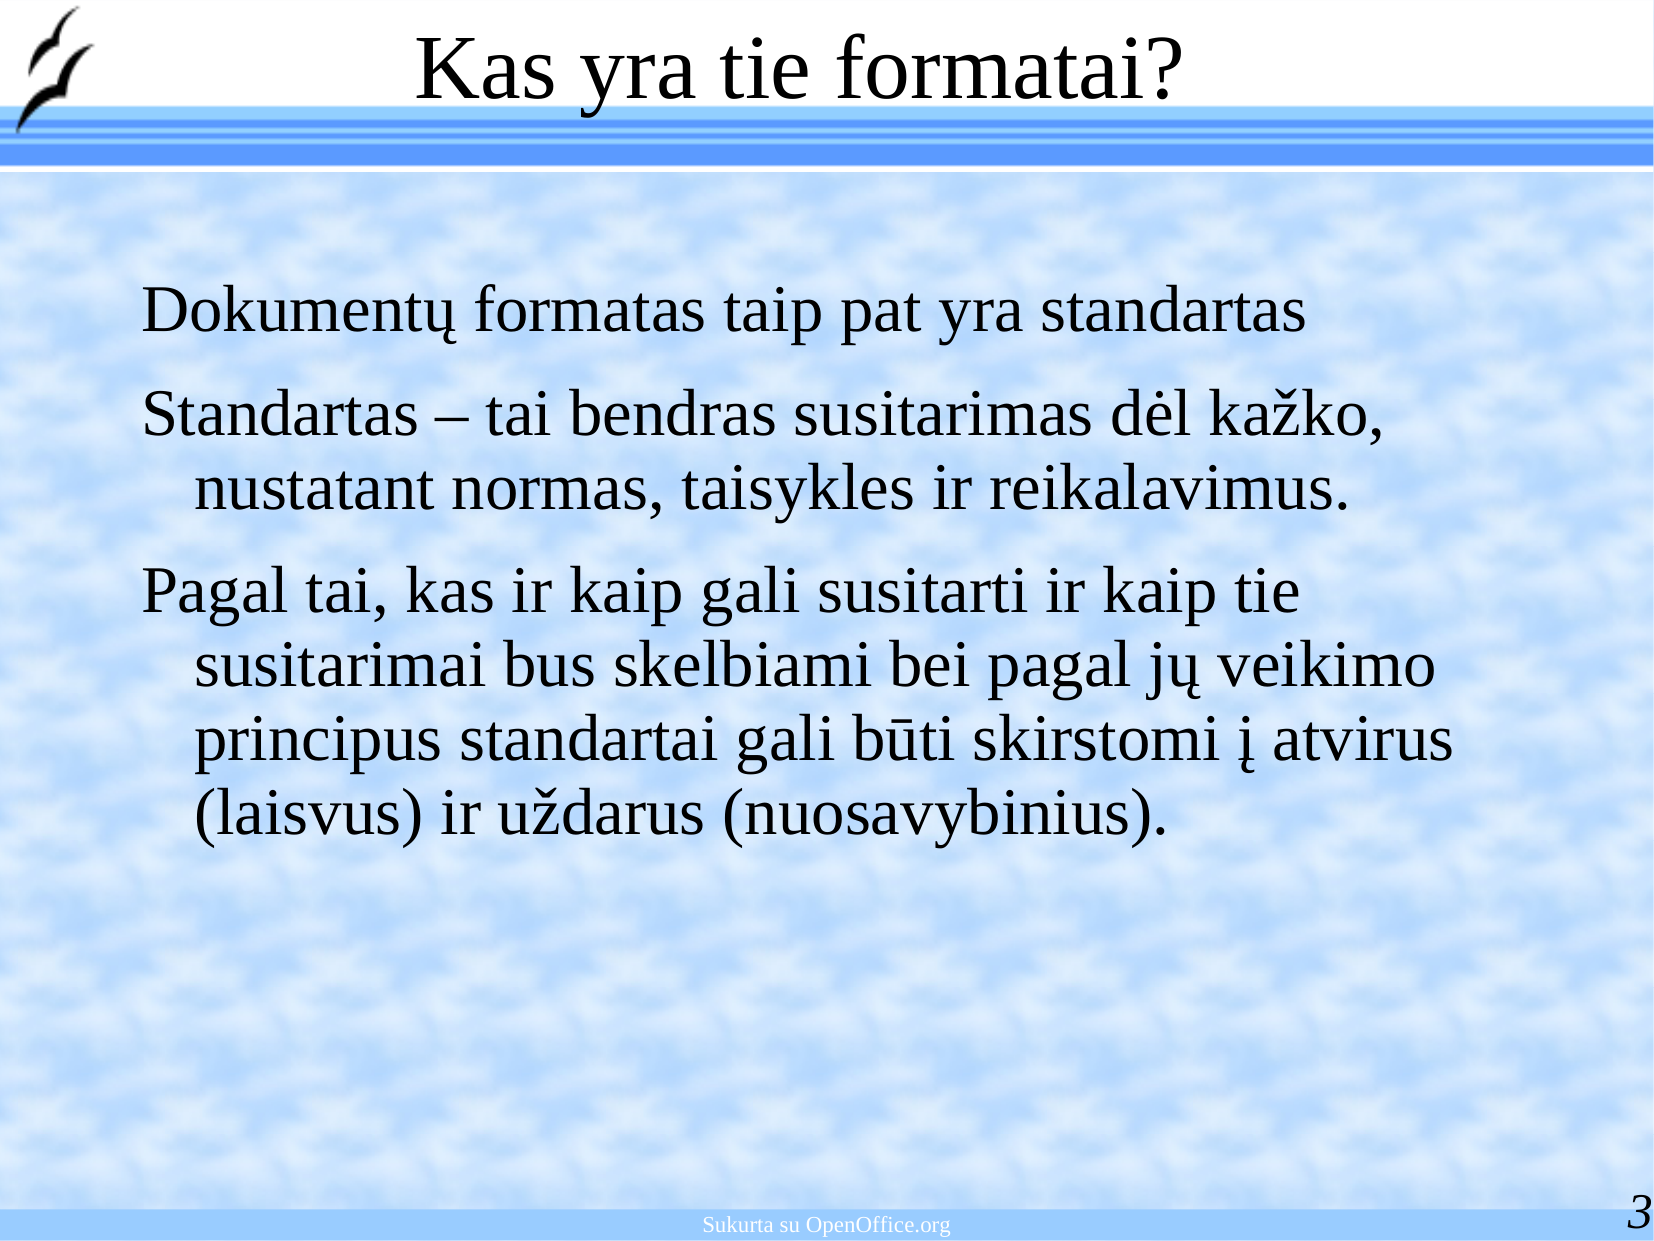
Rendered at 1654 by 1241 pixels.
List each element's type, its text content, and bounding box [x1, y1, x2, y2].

list Dokumentų formatas taip pat yra standartas Standartas – tai bendras susitarimas dėl kažko, nustatant normas, taisykles ir reikalavimus. Pagal tai, kas ir kaip gali susitarti ir kaip tie susitarimai bus skelbiami bei pagal jų veikimo principus standartai gali būti skirstomi į atvirus (laisvus) ir uždarus (nuosavybinius). [123, 272, 1536, 1049]
title Kas yra tie formatai? [94, 0, 1507, 137]
picture [0, 0, 1654, 1209]
